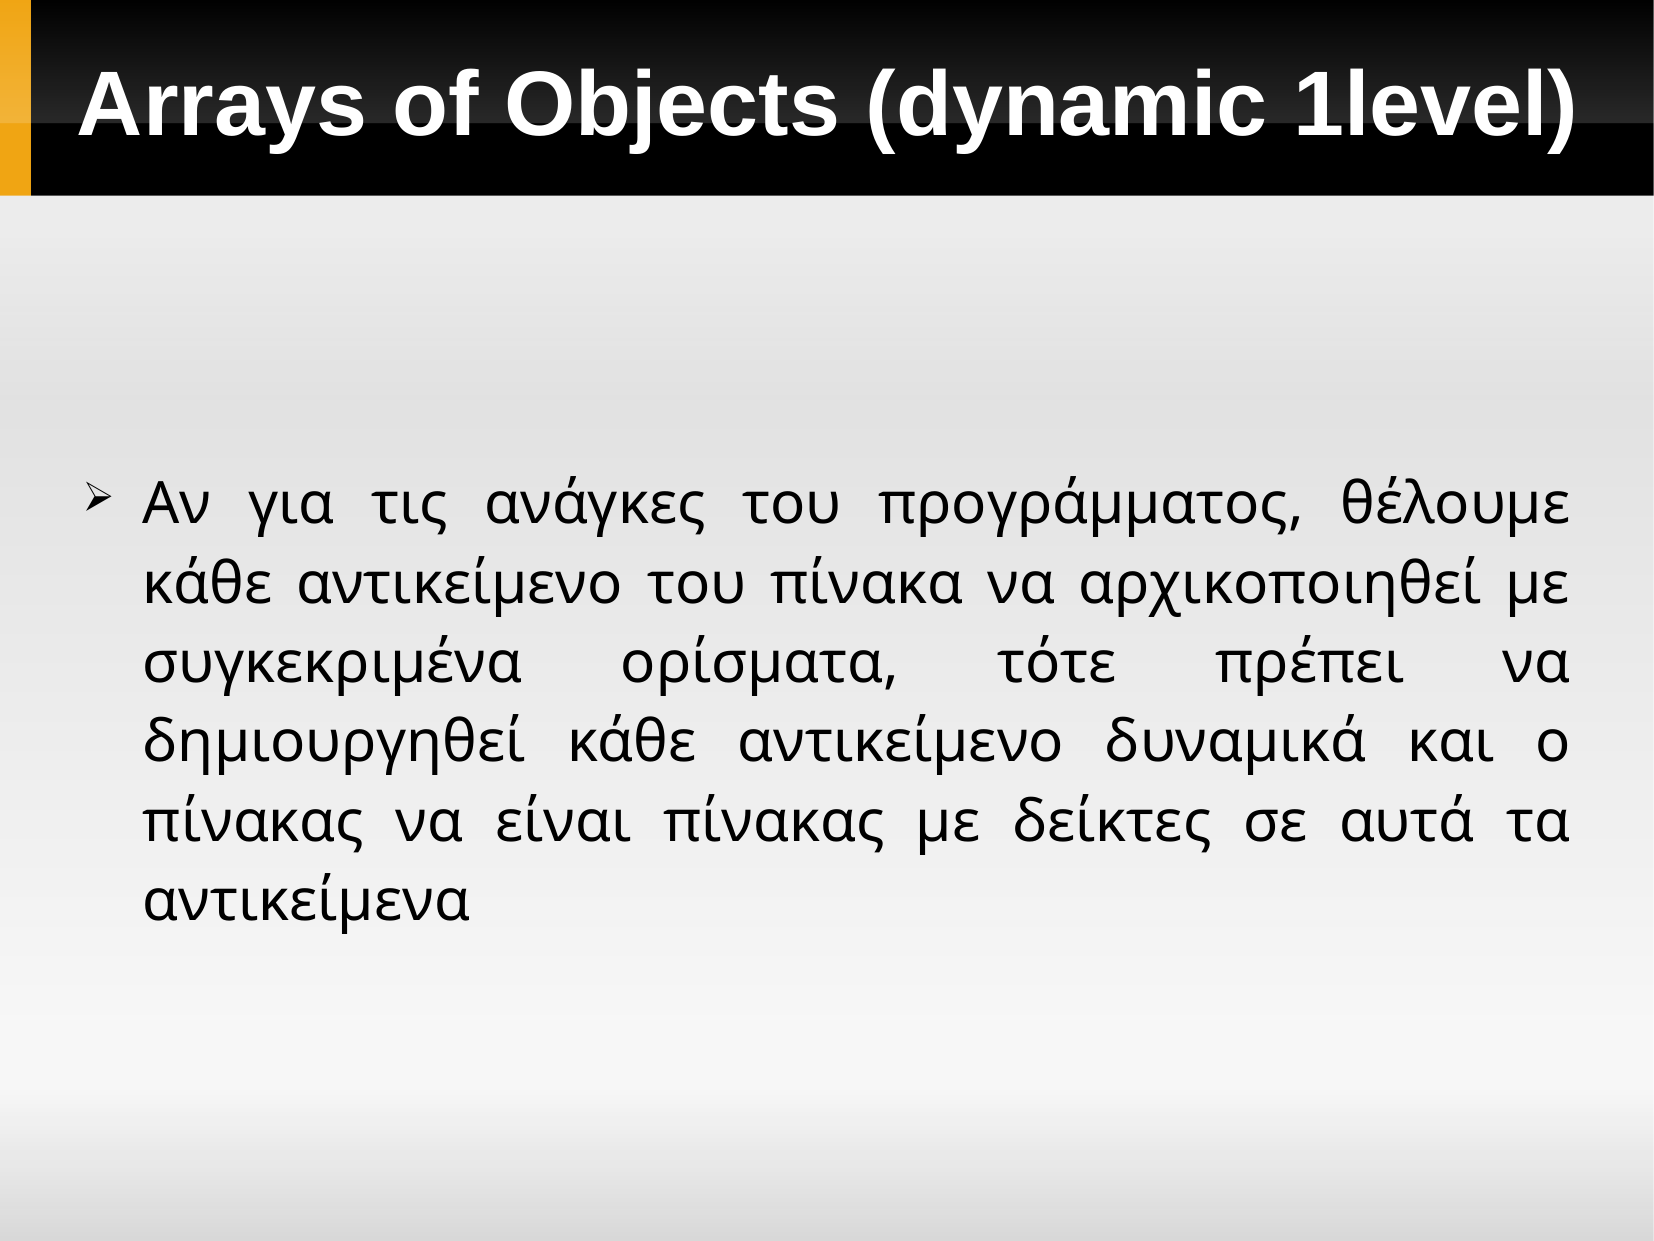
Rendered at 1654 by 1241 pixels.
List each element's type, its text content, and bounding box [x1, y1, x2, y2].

picture [0, 0, 1654, 1241]
subtitle Αν για τις ανάγκες του προγράμματος, θέλουμε κάθε αντικείμενο του πίνακα να αρχικοποιηθεί με συγκεκριμένα ορίσματα, τότε πρέπει να δημιουργηθεί κάθε αντικείμενο δυναμικά και ο πίνακας να είναι πίνακας με δείκτες σε αυτά τα αντικείμενα [82, 297, 1571, 1102]
title Arrays of Objects (dynamic 1level) [76, 0, 1613, 208]
